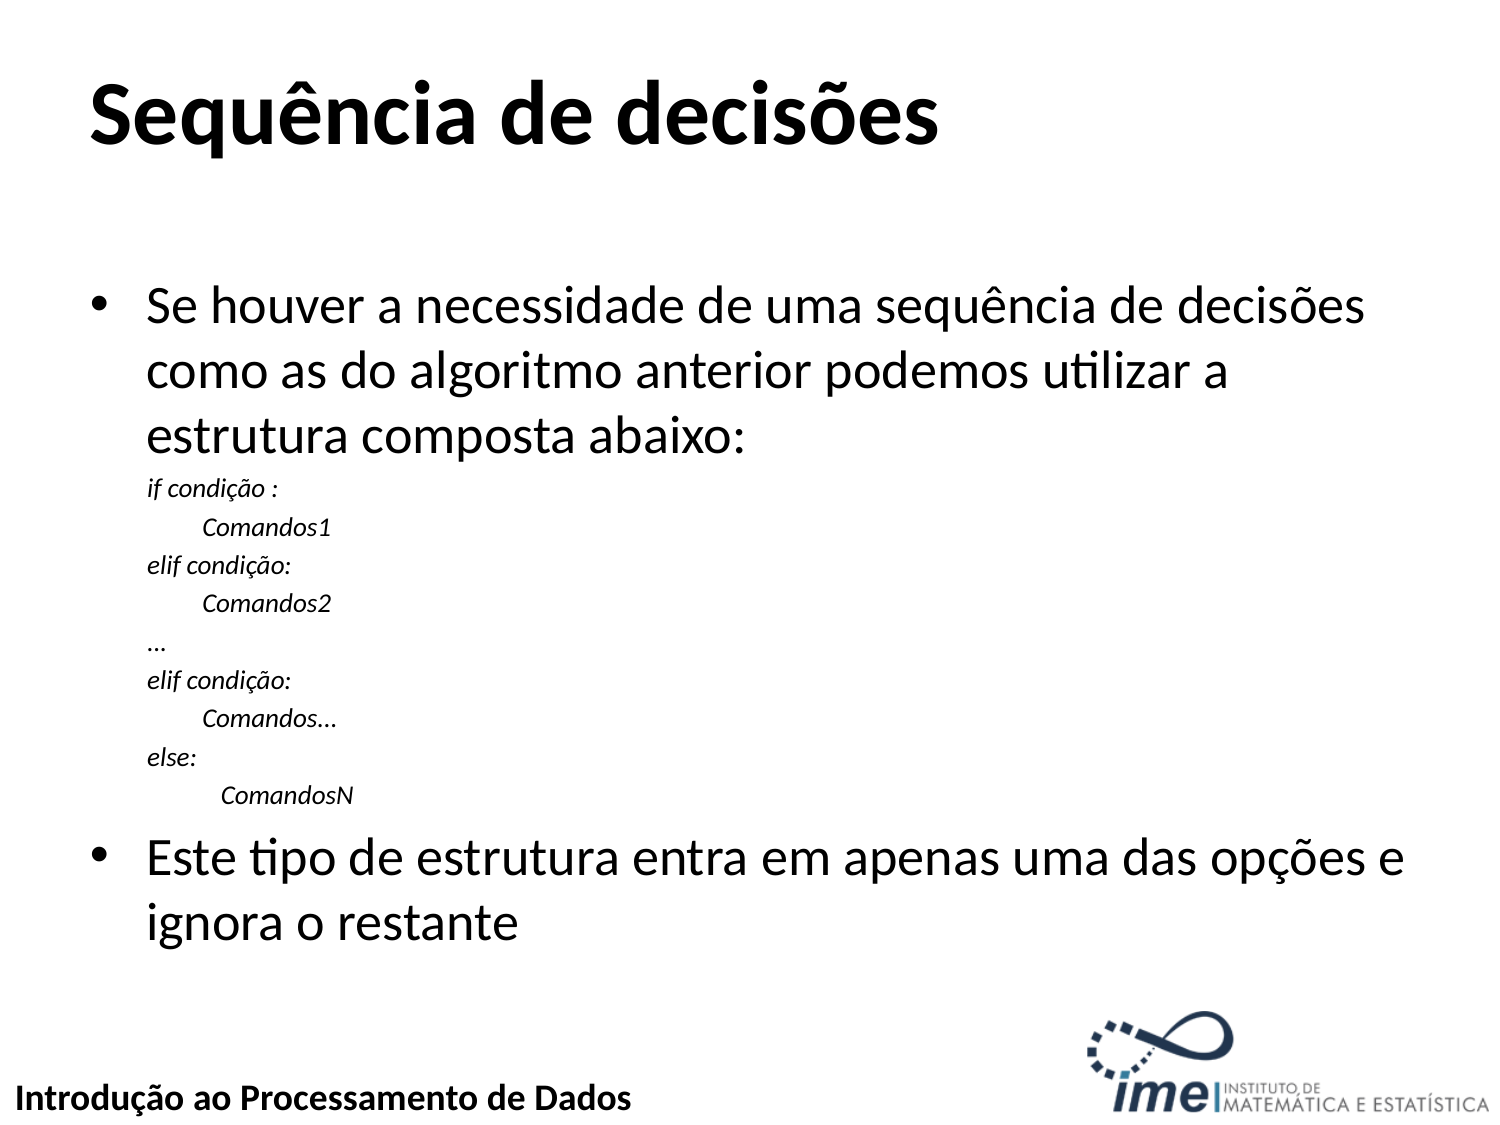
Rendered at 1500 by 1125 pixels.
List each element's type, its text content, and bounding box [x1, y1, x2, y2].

title Sequência de decisões [75, 45, 1425, 233]
list Se houver a necessidade de uma sequência de decisões como as do algoritmo anterior podemos utilizar a estrutura composta abaixo: if condição : Comandos1 elif condição: Comandos2 ... elif condição: Comandos... else: ComandosN Este tipo de estrutura entra em apenas uma das opções e ignora o restante [75, 262, 1425, 1005]
picture [1086, 1011, 1495, 1115]
